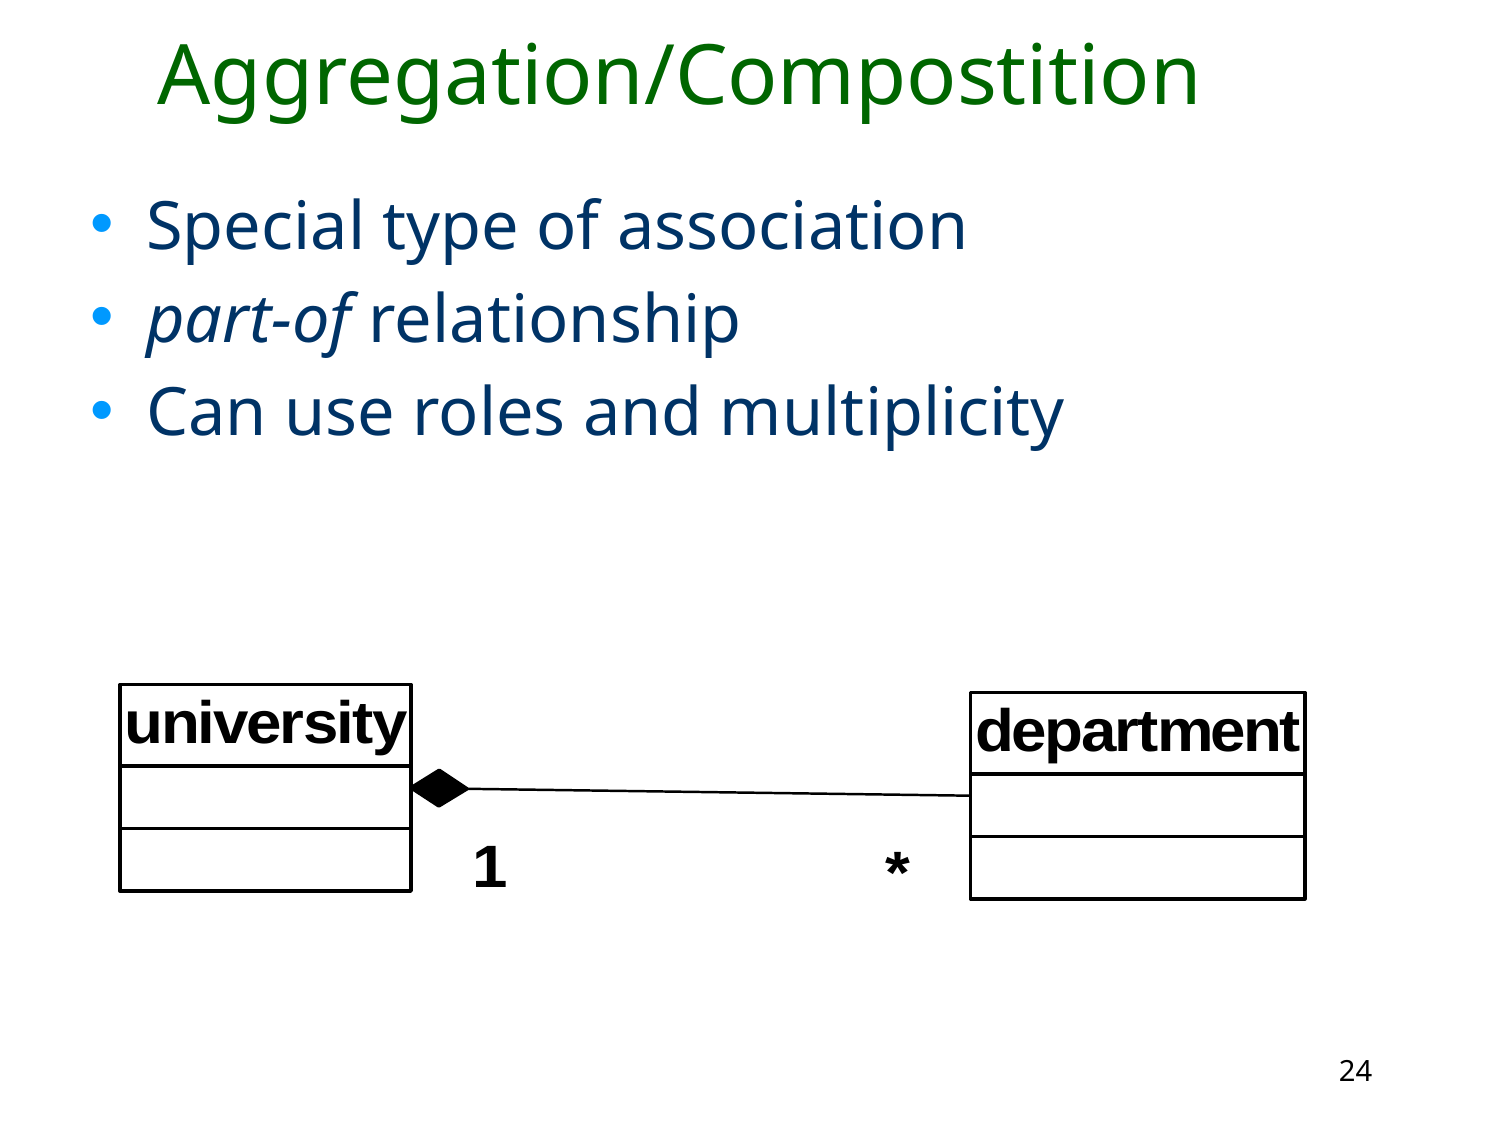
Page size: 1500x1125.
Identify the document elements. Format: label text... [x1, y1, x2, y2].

title Aggregation/Compostition [142, 12, 1482, 129]
slide_number <number> [1074, 1025, 1388, 1100]
chart [112, 675, 1313, 918]
list Special type of association part-of relationship Can use roles and multiplicity [75, 174, 1406, 863]
